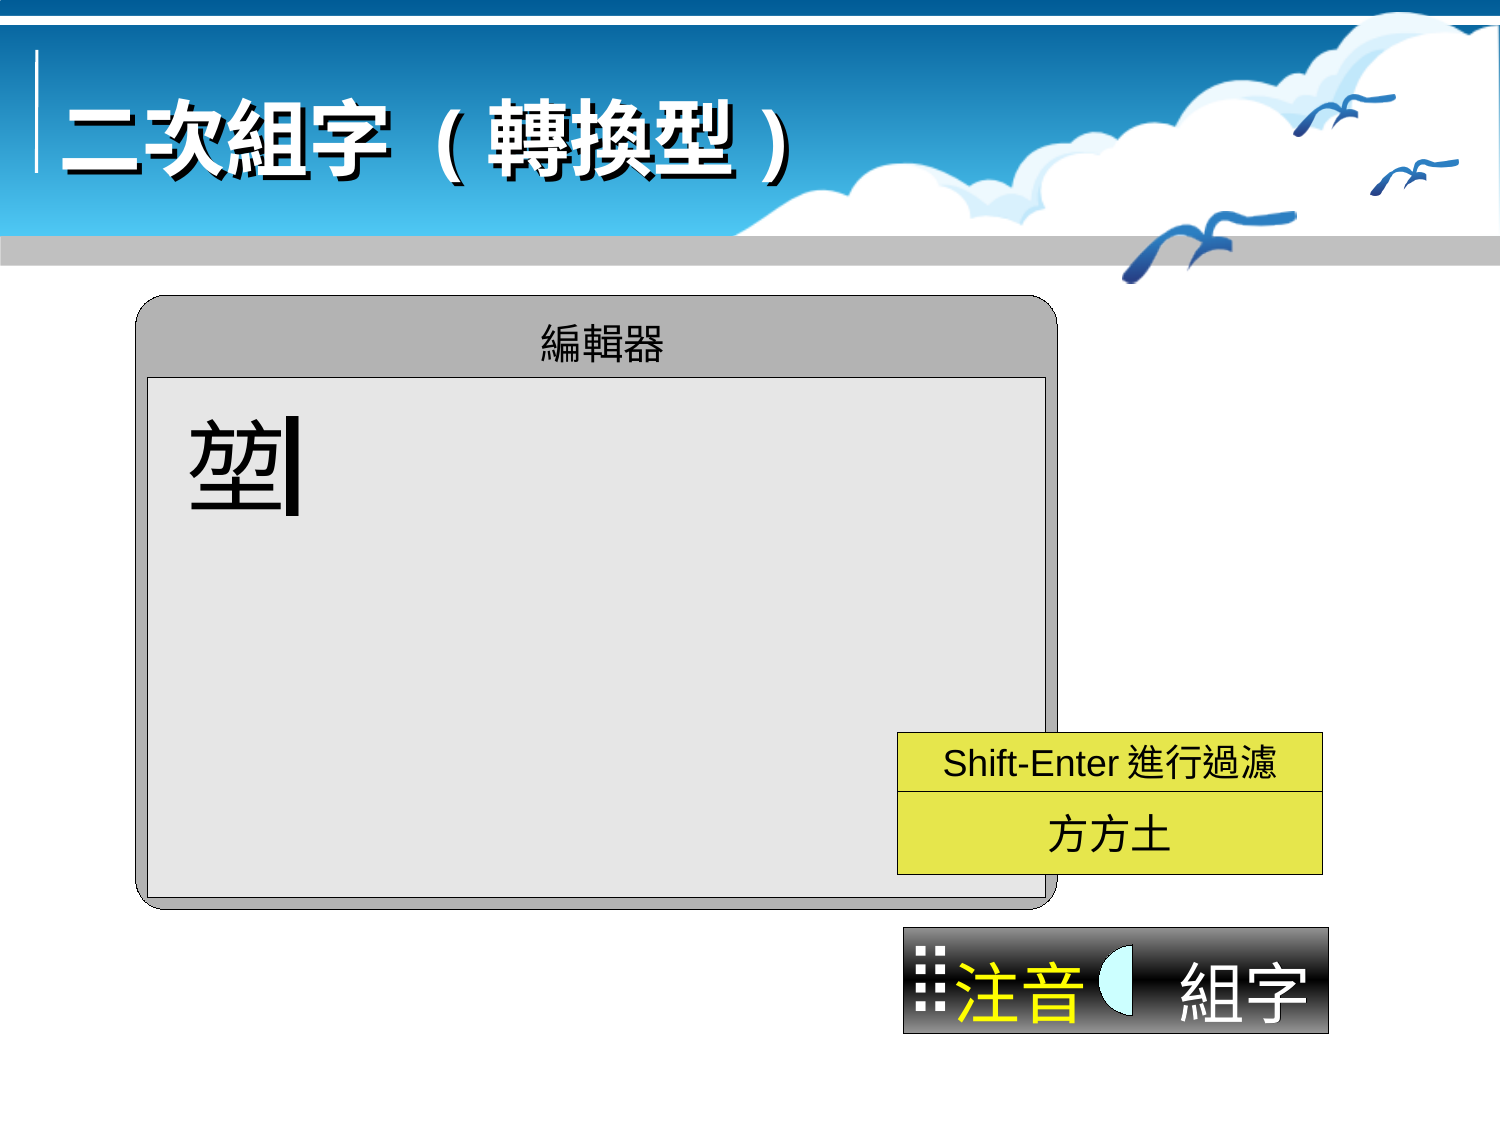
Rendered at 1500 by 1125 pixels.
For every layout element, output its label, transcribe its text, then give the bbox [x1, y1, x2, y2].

picture [730, 12, 1500, 284]
text_box [1098, 944, 1133, 1016]
text_box 方方土 [897, 792, 1323, 875]
text_box Shift-Enter進行過濾 [897, 732, 1323, 792]
text_box 組字 [1163, 938, 1329, 1021]
text_box 堃▏ [171, 389, 804, 517]
text_box 注音 [938, 938, 1140, 1028]
title 二次組字 (轉換型) [59, 86, 1465, 186]
text_box [903, 927, 1329, 1034]
text_box 編輯器 [525, 307, 691, 384]
text_box [135, 295, 1058, 910]
text_box ⣿ [891, 933, 963, 1026]
